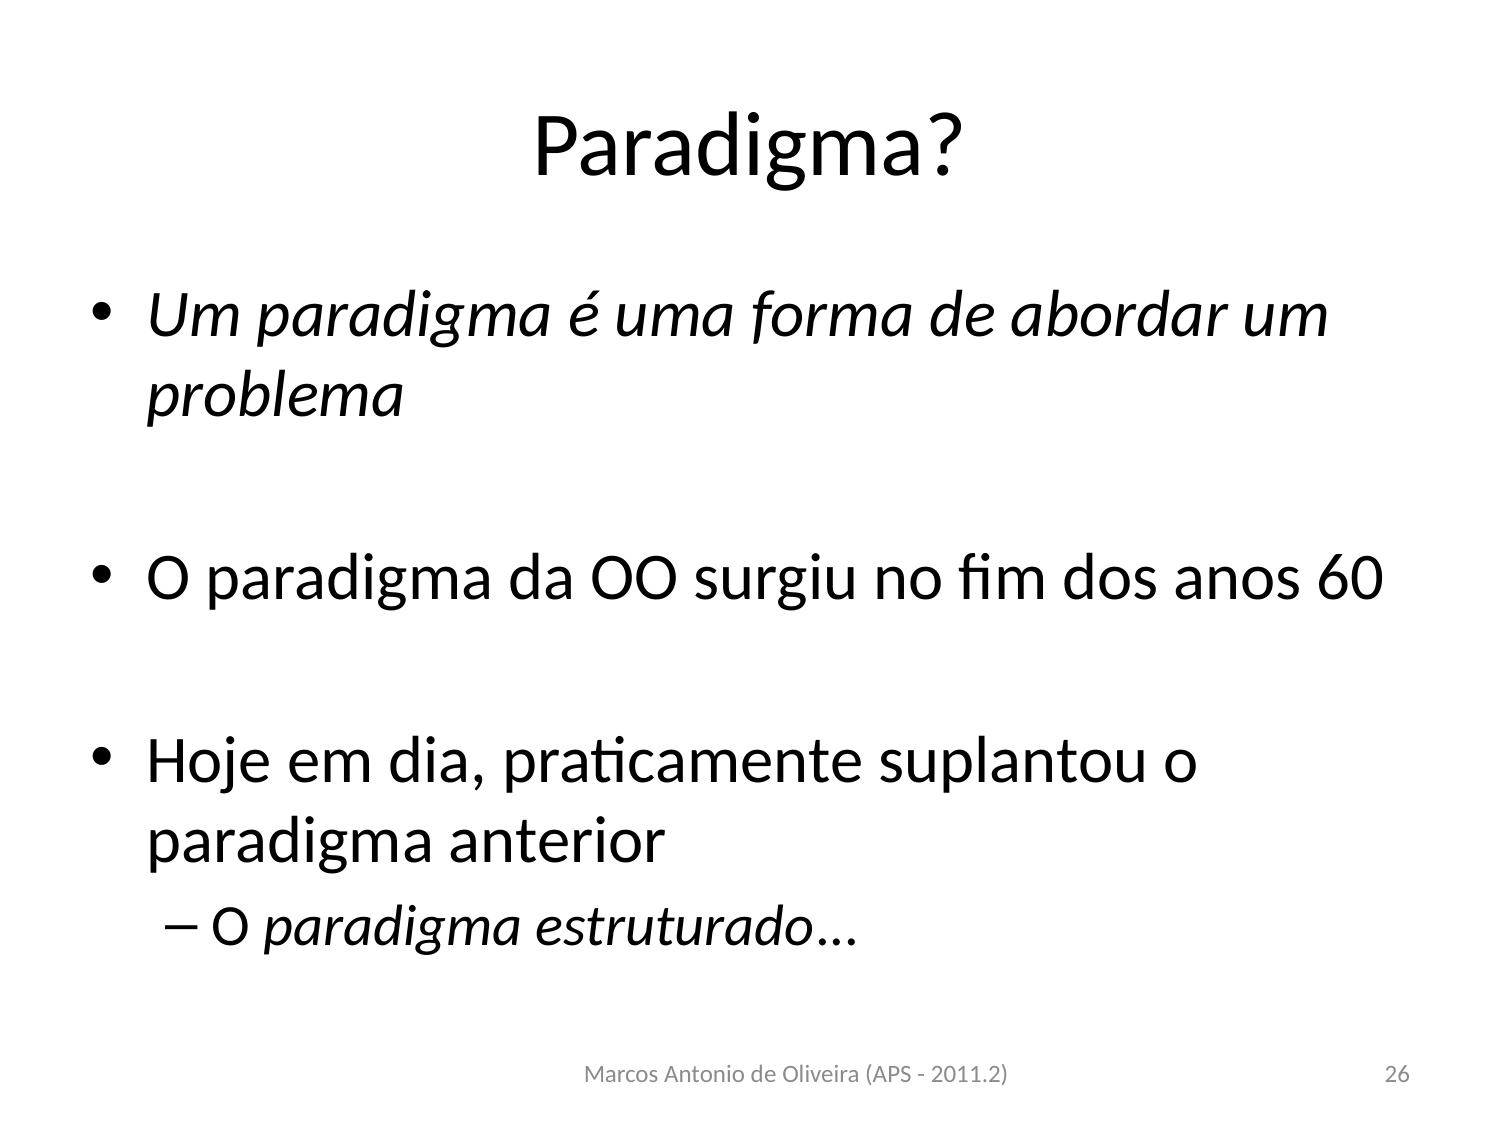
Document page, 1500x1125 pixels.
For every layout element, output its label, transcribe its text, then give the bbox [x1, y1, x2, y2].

list Um paradigma é uma forma de abordar um problema O paradigma da OO surgiu no fim dos anos 60 Hoje em dia, praticamente suplantou o paradigma anterior O paradigma estruturado... [75, 262, 1425, 1005]
slide_number <número> [1074, 1042, 1425, 1103]
footer Marcos Antonio de Oliveira (APS - 2011.2) [512, 1042, 1074, 1103]
title Paradigma? [75, 45, 1425, 233]
